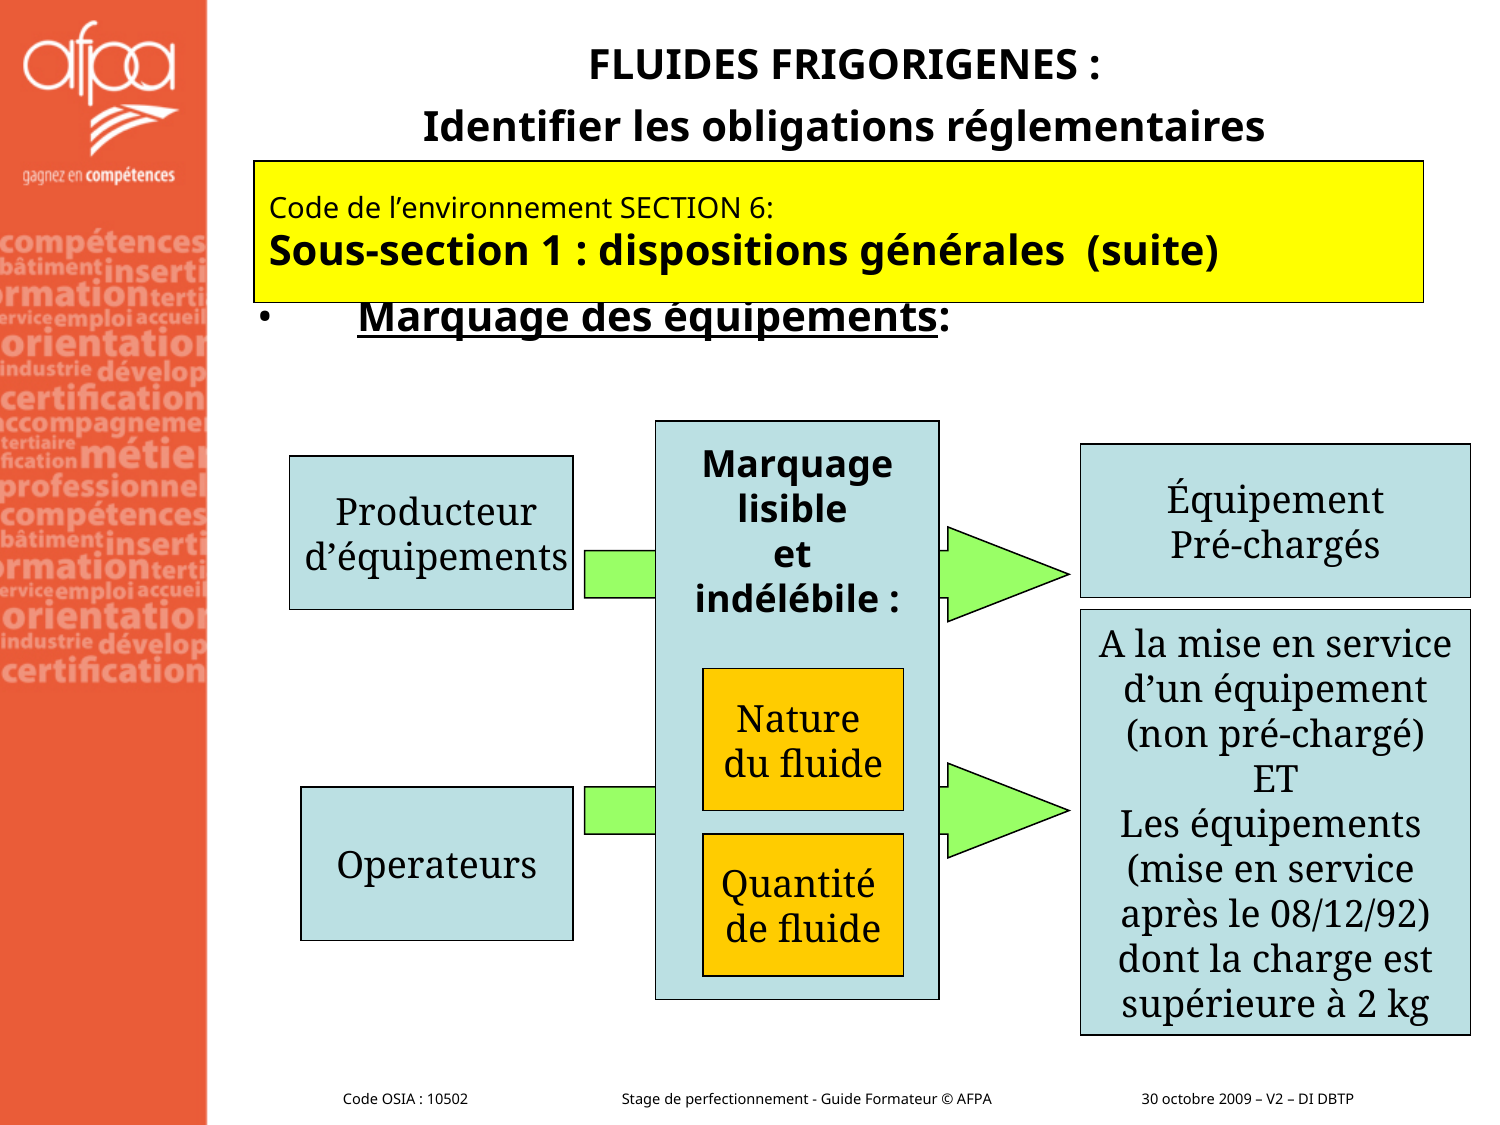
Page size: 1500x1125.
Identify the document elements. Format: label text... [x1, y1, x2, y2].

text_box Équipement Pré-chargés [1080, 444, 1471, 598]
text_box Producteur d’équipements [289, 456, 573, 610]
text_box A la mise en service d’un équipement (non pré-chargé) ET Les équipements (mise en service après le 08/12/92) dont la charge est supérieure à 2 kg [1080, 609, 1471, 1035]
text_box [940, 527, 1070, 622]
text_box [584, 786, 655, 835]
title Marquage des équipements: [242, 290, 1459, 1035]
text_box Quantité de fluide [702, 834, 904, 977]
picture [0, 0, 1500, 1125]
text_box Marquage lisible et indélébile : [655, 420, 940, 1000]
text_box [940, 763, 1070, 858]
text_box Code de l’environnement SECTION 6: Sous-section 1 : dispositions générales (suite) [253, 160, 1424, 303]
text_box [584, 550, 655, 598]
text_box Nature du fluide [702, 668, 904, 811]
text_box Operateurs [301, 786, 573, 941]
subtitle FLUIDES FRIGORIGENES : Identifier les obligations réglementaires [242, 31, 1447, 202]
